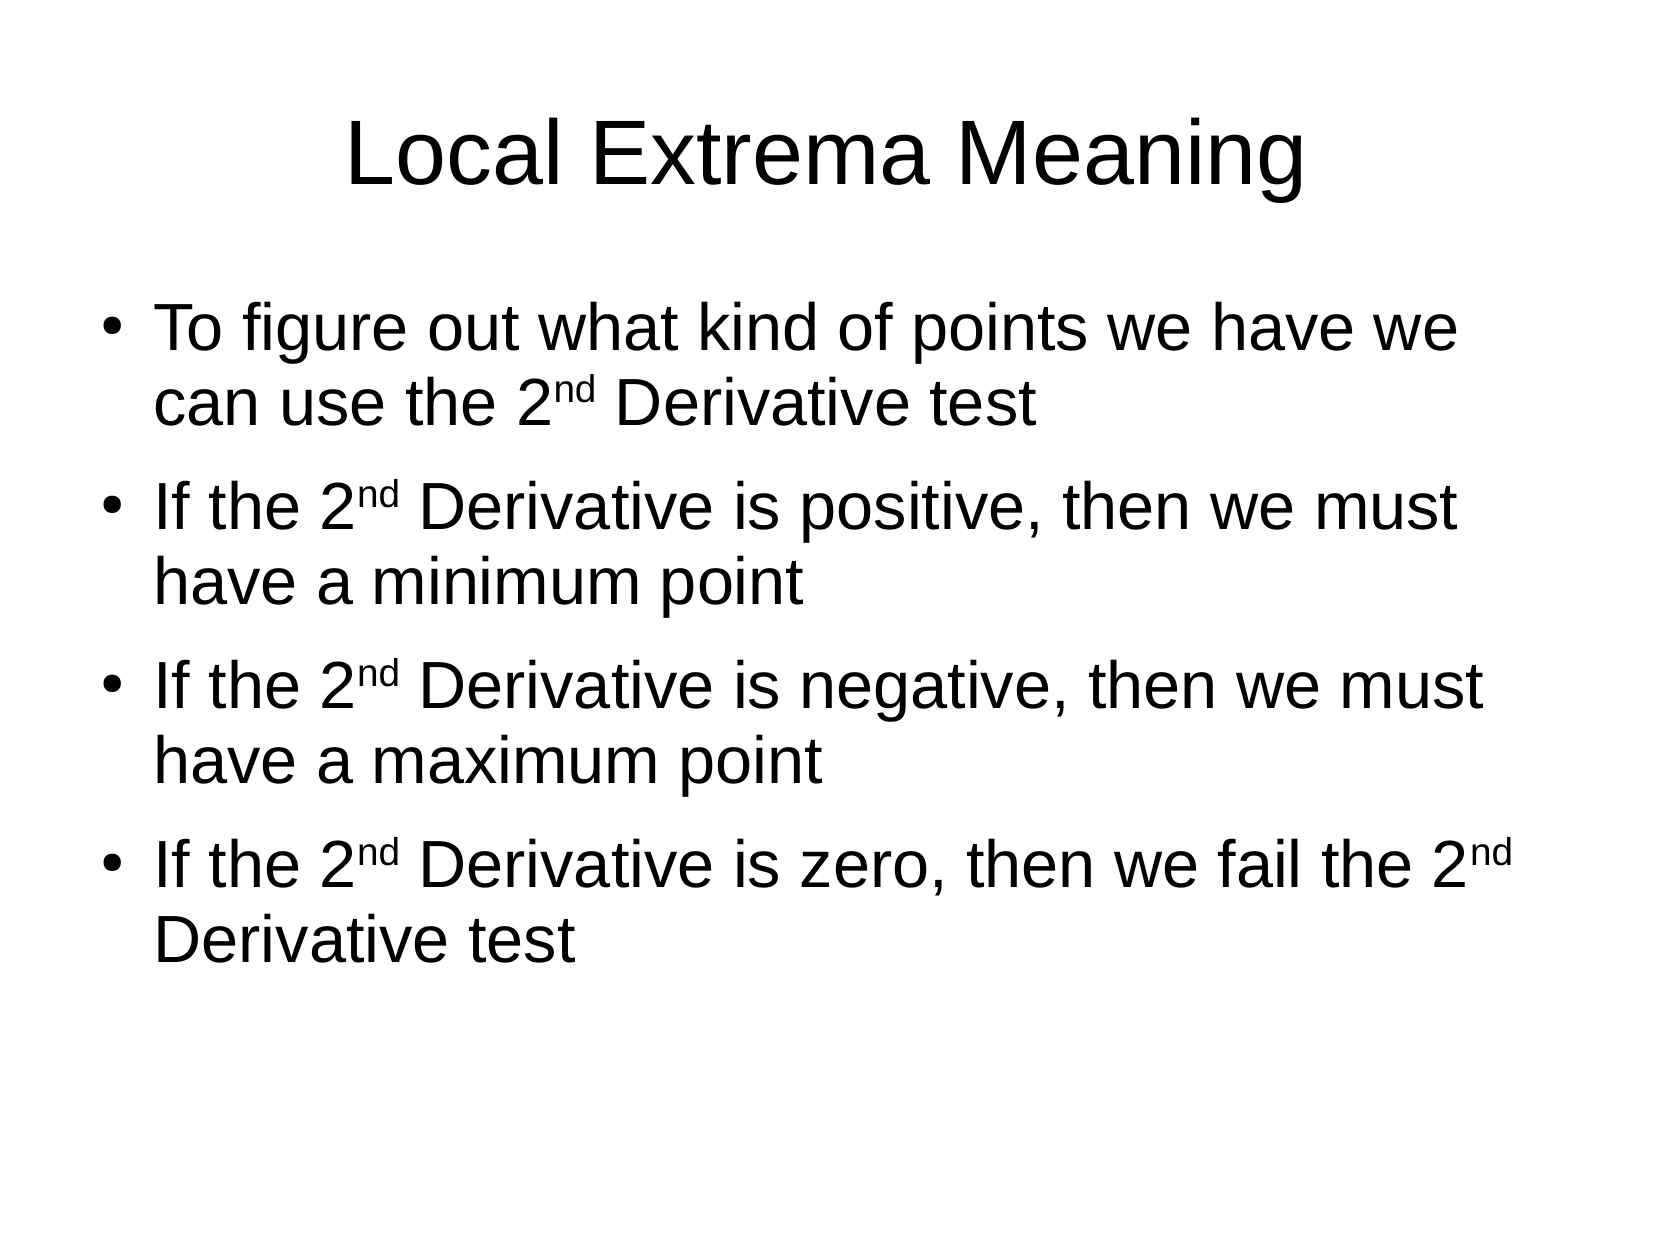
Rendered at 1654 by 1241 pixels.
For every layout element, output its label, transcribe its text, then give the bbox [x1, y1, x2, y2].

list To figure out what kind of points we have we can use the 2nd Derivative test If the 2nd Derivative is positive, then we must have a minimum point If the 2nd Derivative is negative, then we must have a maximum point If the 2nd Derivative is zero, then we fail the 2nd Derivative test [82, 290, 1571, 1109]
title Local Extrema Meaning [82, 49, 1571, 257]
